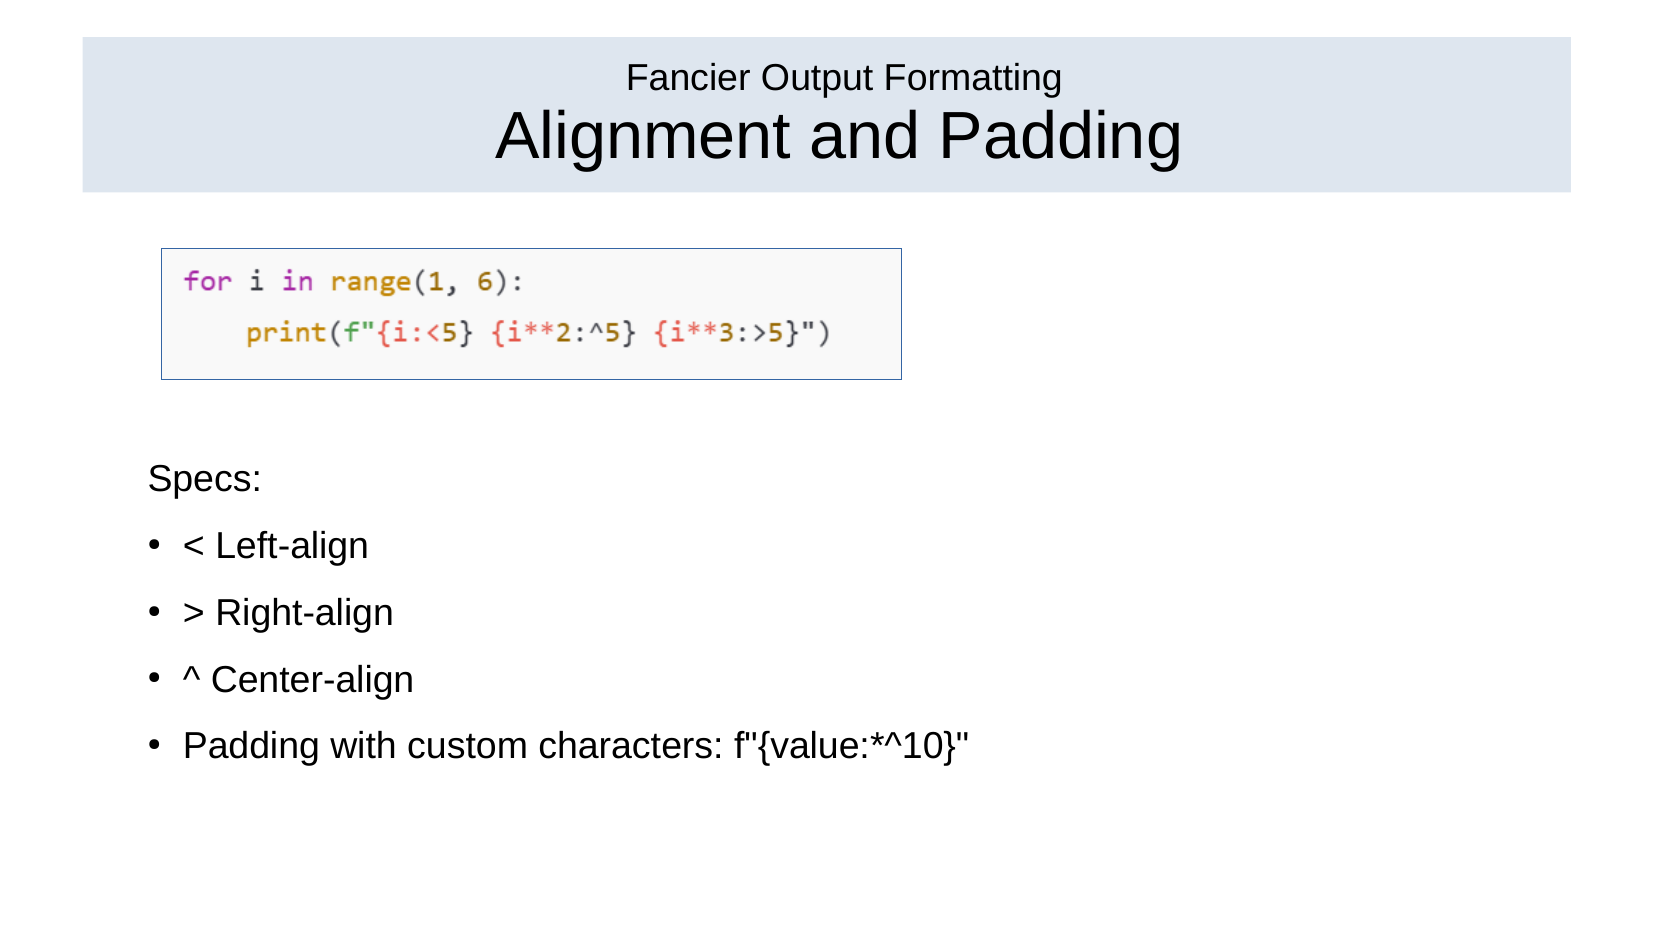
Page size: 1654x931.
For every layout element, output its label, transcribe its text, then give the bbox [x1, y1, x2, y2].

text_box Specs: < Left-align > Right-align ^ Center-align Padding with custom characters: f"{value:*^10}" [132, 450, 1276, 931]
title Fancier Output Formatting Alignment and Padding [82, 37, 1571, 193]
picture [161, 248, 902, 380]
